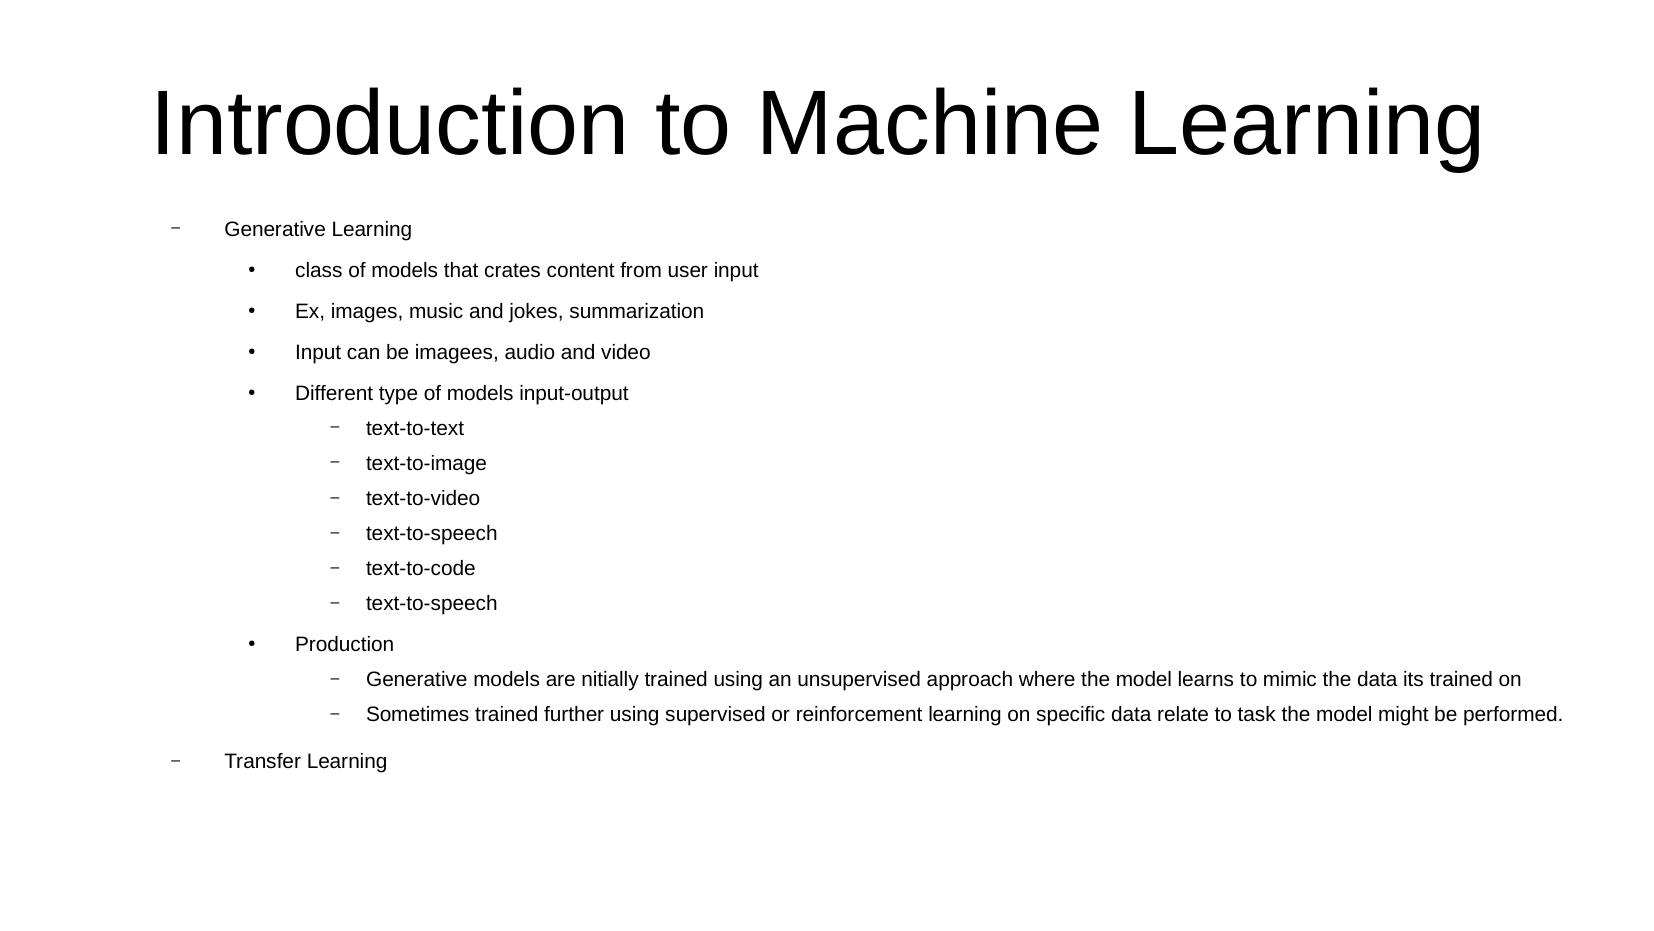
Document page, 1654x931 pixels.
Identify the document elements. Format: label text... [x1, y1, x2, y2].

list Generative Learning class of models that crates content from user input Ex, images, music and jokes, summarization Input can be imagees, audio and video Different type of models input-output text-to-text text-to-image text-to-video text-to-speech text-to-code text-to-speech Production Generative models are nitially trained using an unsupervised approach where the model learns to mimic the data its trained on Sometimes trained further using supervised or reinforcement learning on specific data relate to task the model might be performed. Transfer Learning [82, 217, 1571, 901]
title Introduction to Machine Learning [75, 45, 1564, 201]
